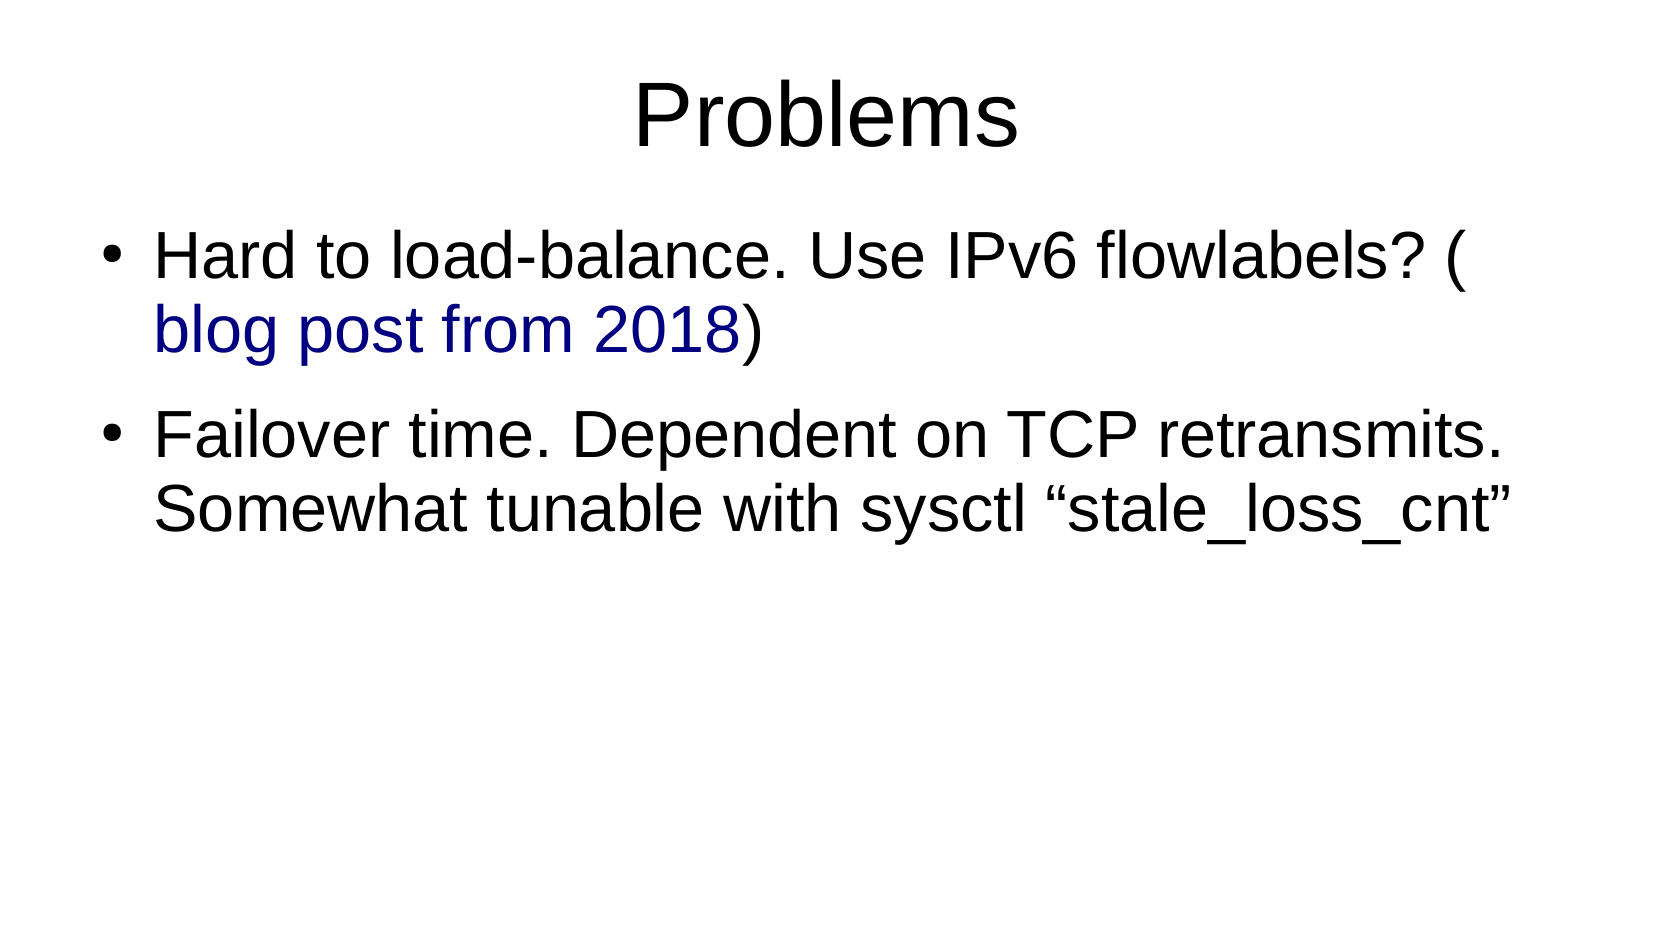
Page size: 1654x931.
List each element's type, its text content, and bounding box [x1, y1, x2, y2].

list Hard to load-balance. Use IPv6 flowlabels? (blog post from 2018) Failover time. Dependent on TCP retransmits. Somewhat tunable with sysctl “stale_loss_cnt” [82, 217, 1571, 758]
title Problems [82, 37, 1571, 193]
